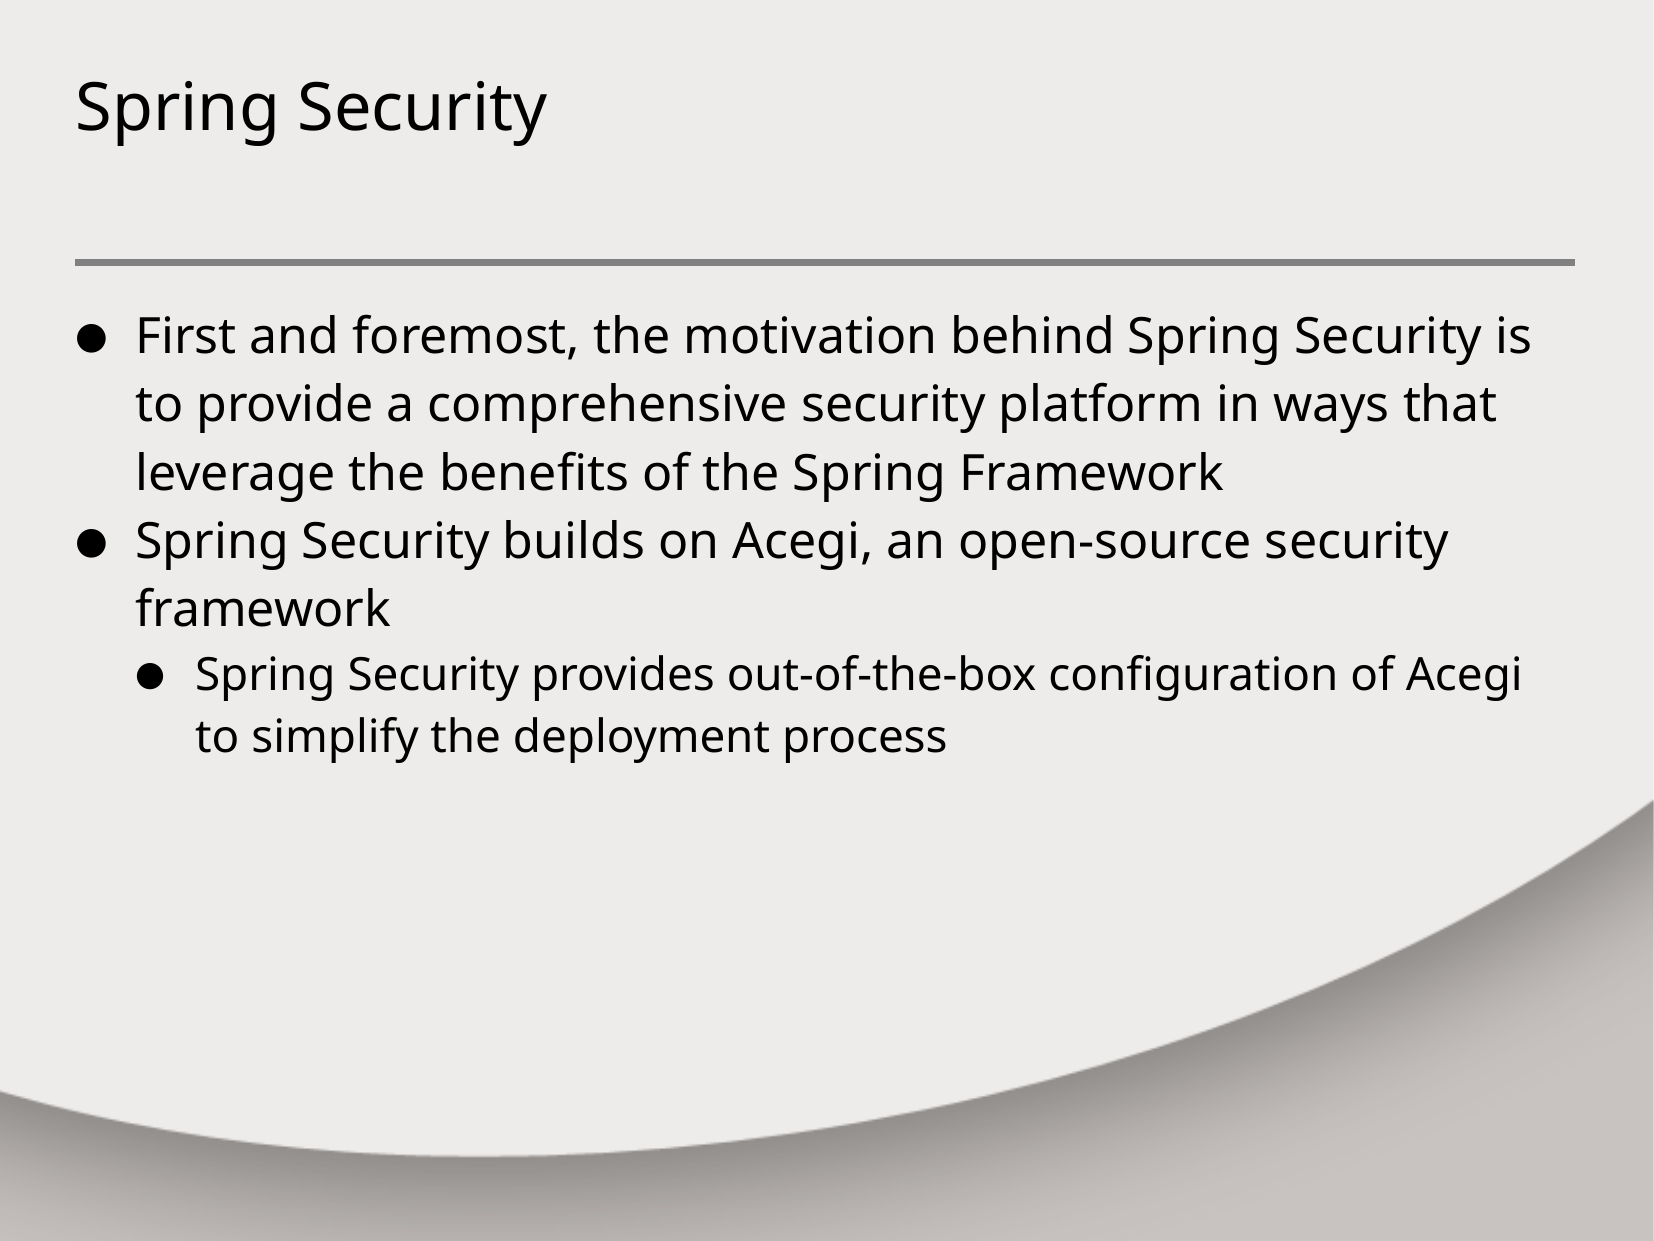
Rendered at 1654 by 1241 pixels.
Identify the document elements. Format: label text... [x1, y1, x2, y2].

list First and foremost, the motivation behind Spring Security is to provide a comprehensive security platform in ways that leverage the benefits of the Spring Framework Spring Security builds on Acegi, an open-source security framework Spring Security provides out-of-the-box configuration of Acegi to simplify the deployment process [75, 300, 1576, 1163]
picture [0, 0, 1654, 1241]
title Spring Security [75, 75, 1576, 226]
